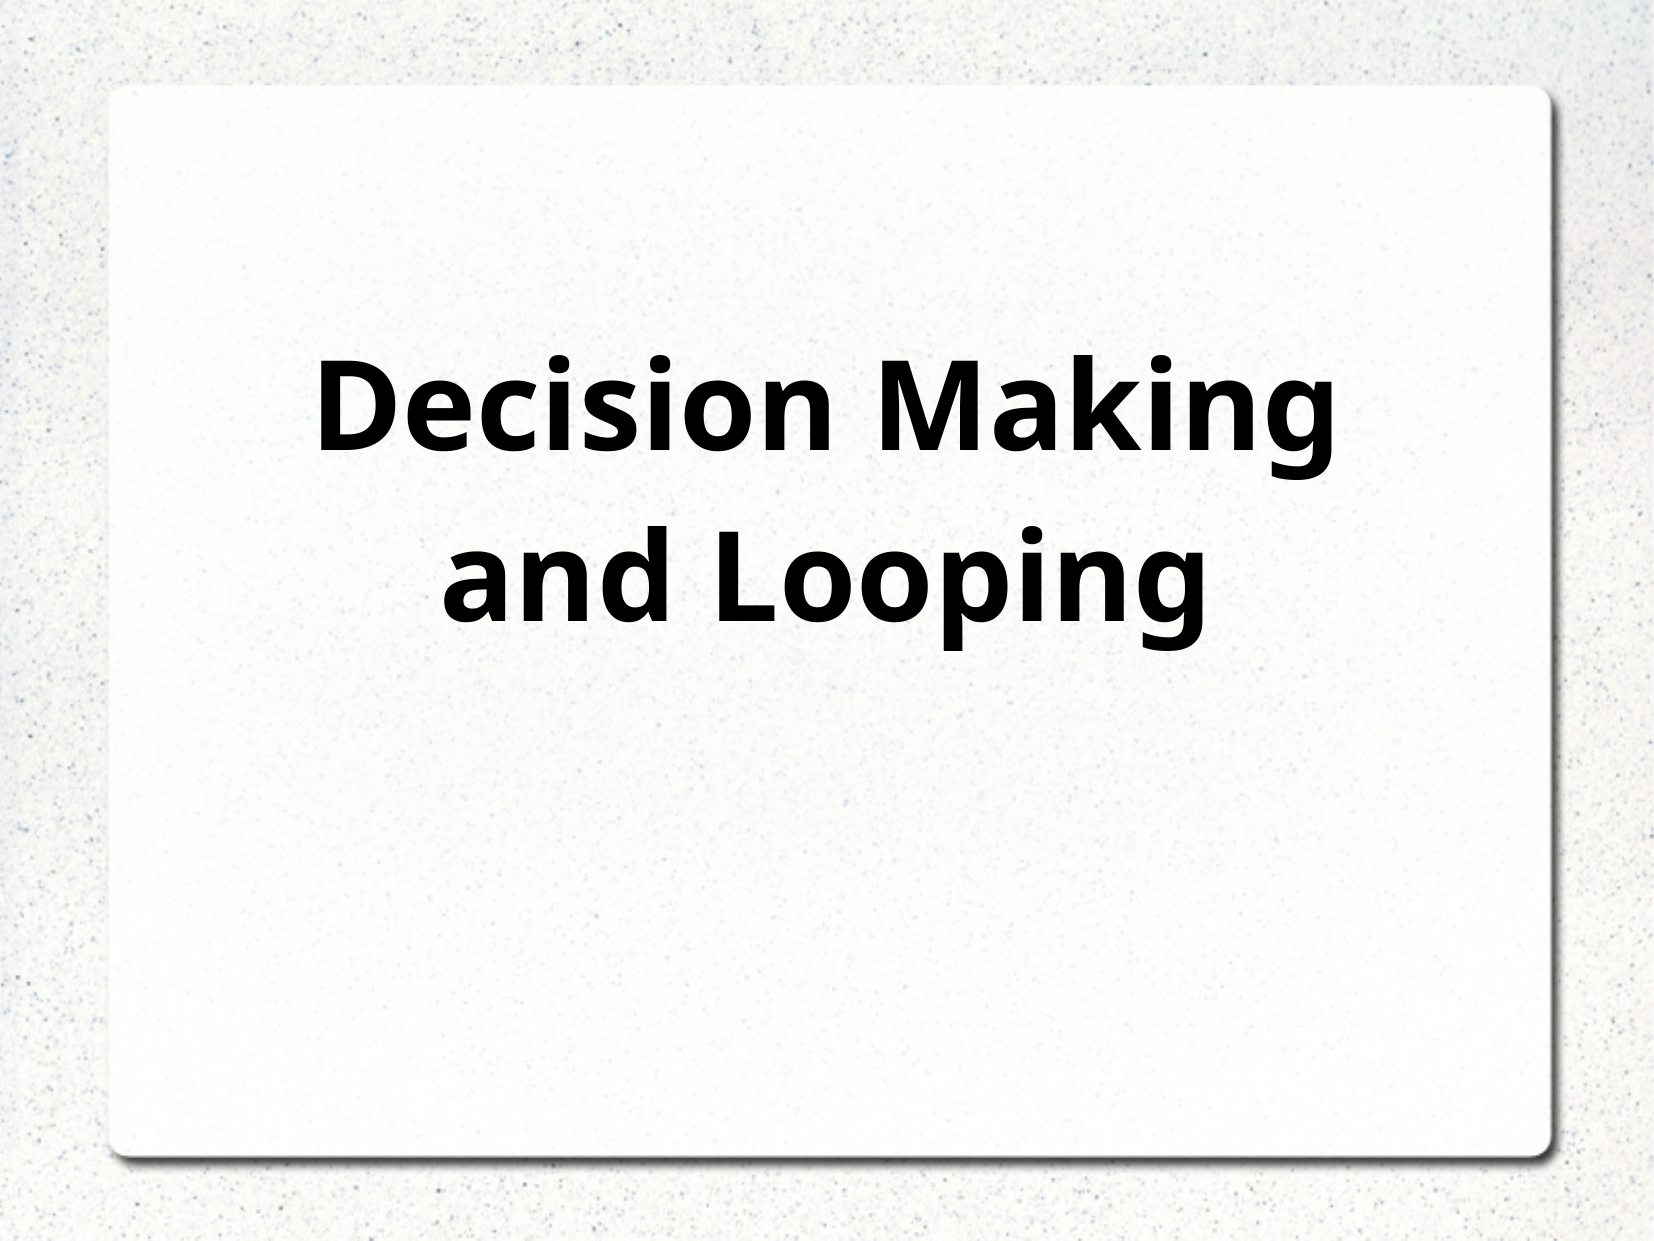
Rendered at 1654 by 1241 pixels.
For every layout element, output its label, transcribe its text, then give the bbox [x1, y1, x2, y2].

title Decision Making and Looping [118, 335, 1536, 640]
picture [0, 0, 1654, 1241]
